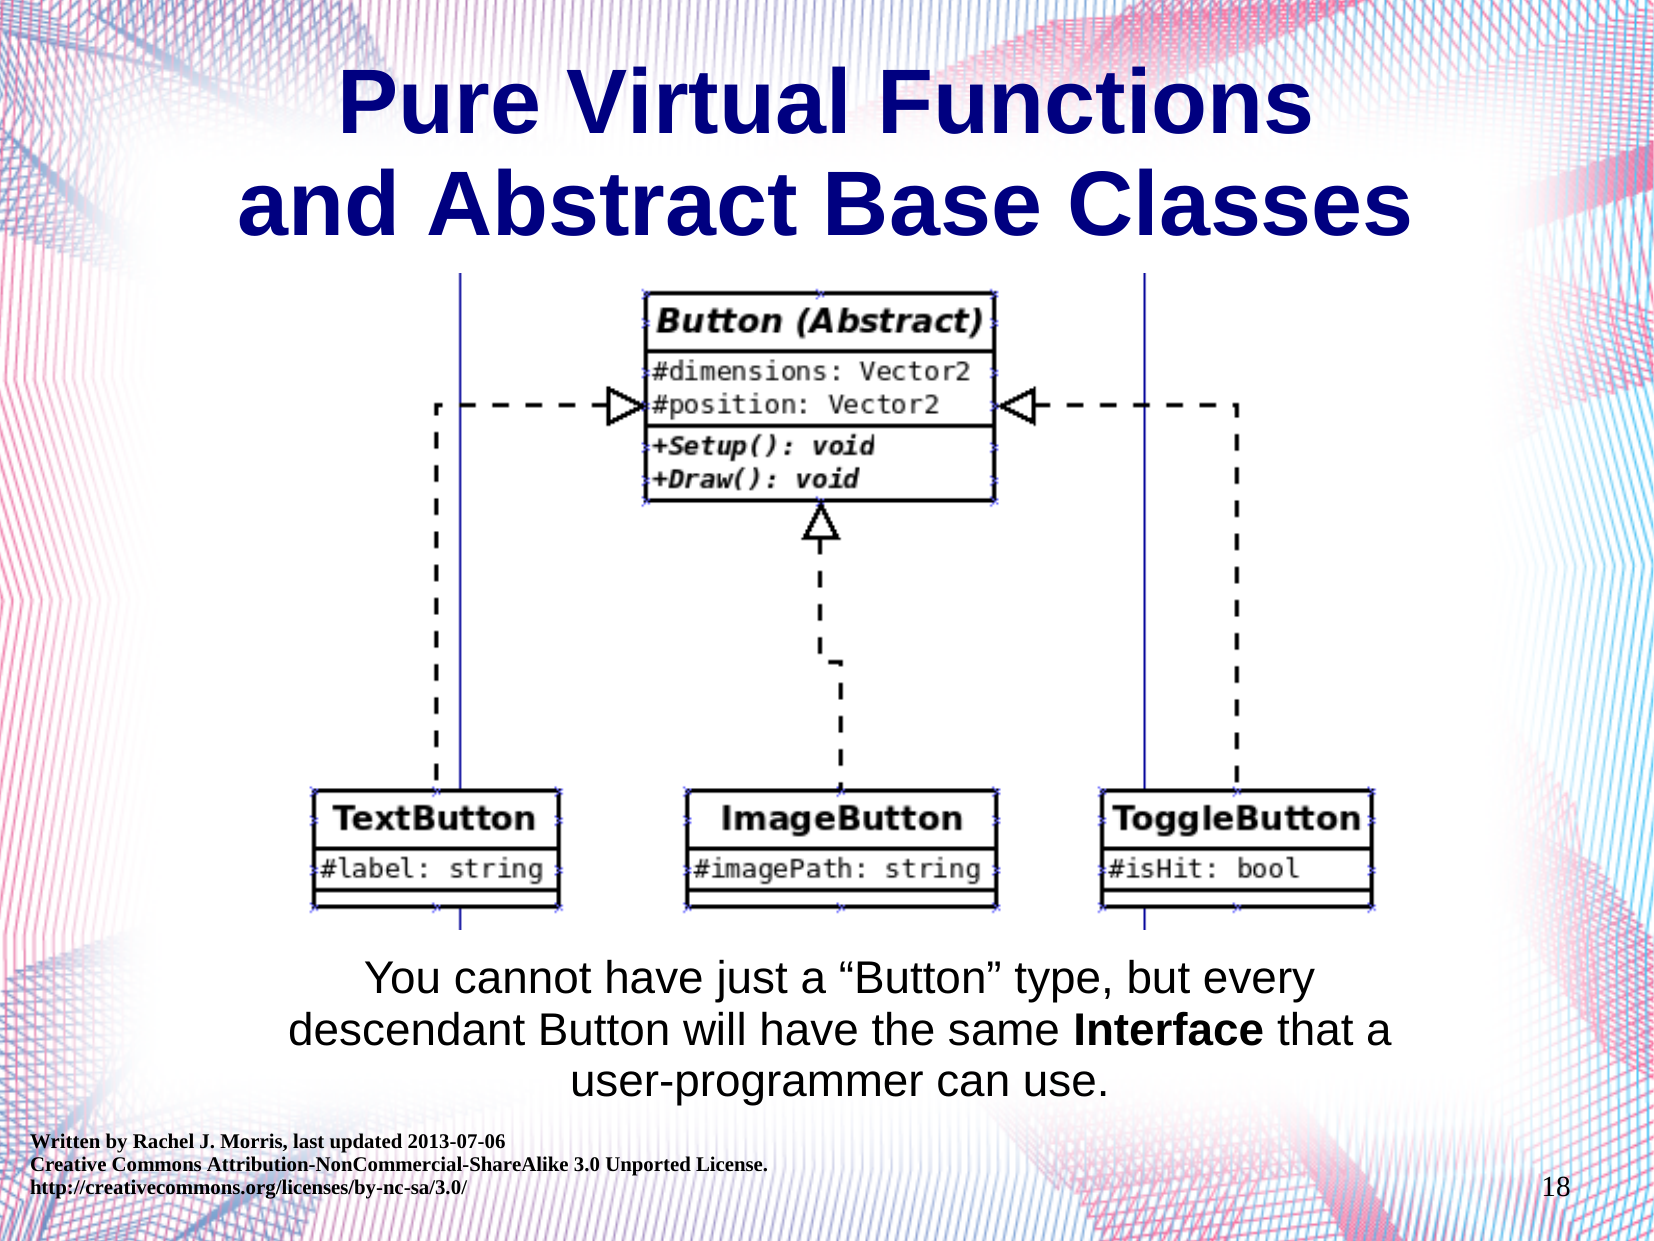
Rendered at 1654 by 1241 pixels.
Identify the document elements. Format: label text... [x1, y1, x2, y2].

text_box You cannot have just a “Button” type, but every descendant Button will have the same Interface that a user-programmer can use. [225, 945, 1456, 1114]
title Pure Virtual Functions and Abstract Base Classes [82, 49, 1571, 257]
picture [0, 0, 1654, 1241]
